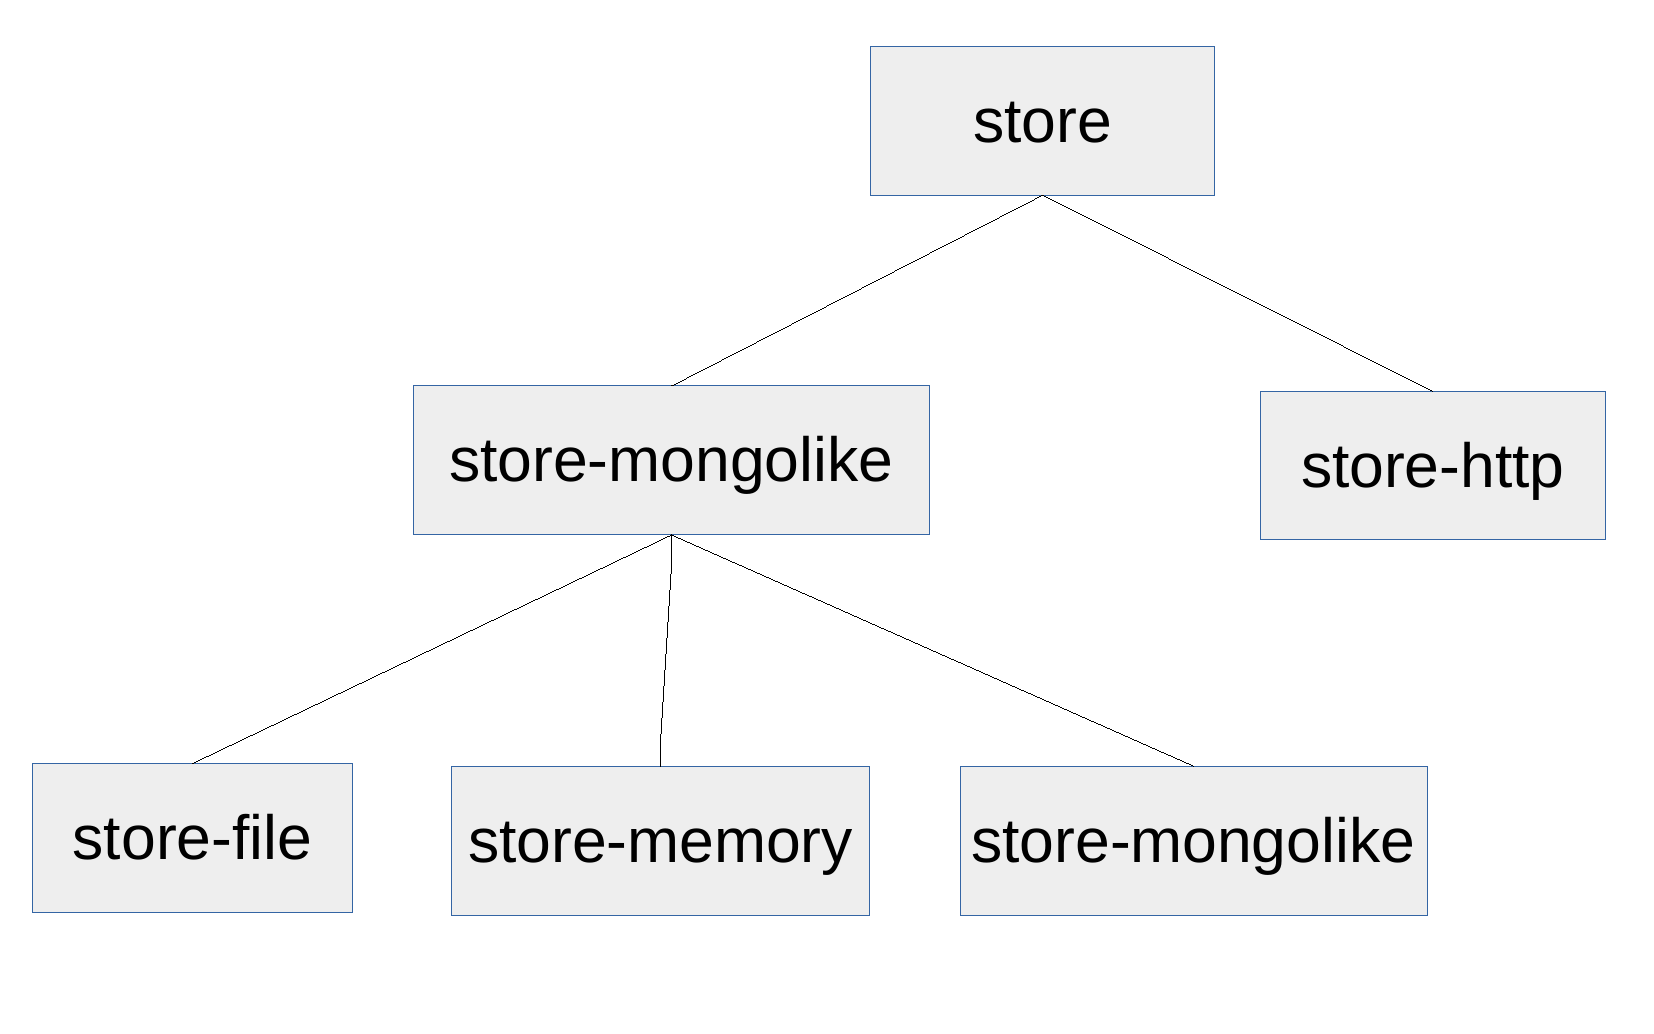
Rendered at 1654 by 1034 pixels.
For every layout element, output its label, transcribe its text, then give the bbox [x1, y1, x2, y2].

text_box store-memory [451, 766, 870, 916]
text_box store-mongolike [413, 385, 930, 535]
text_box store-file [32, 763, 353, 913]
text_box store-mongolike [960, 766, 1428, 916]
text_box store-http [1260, 391, 1606, 540]
text_box store [870, 46, 1215, 196]
